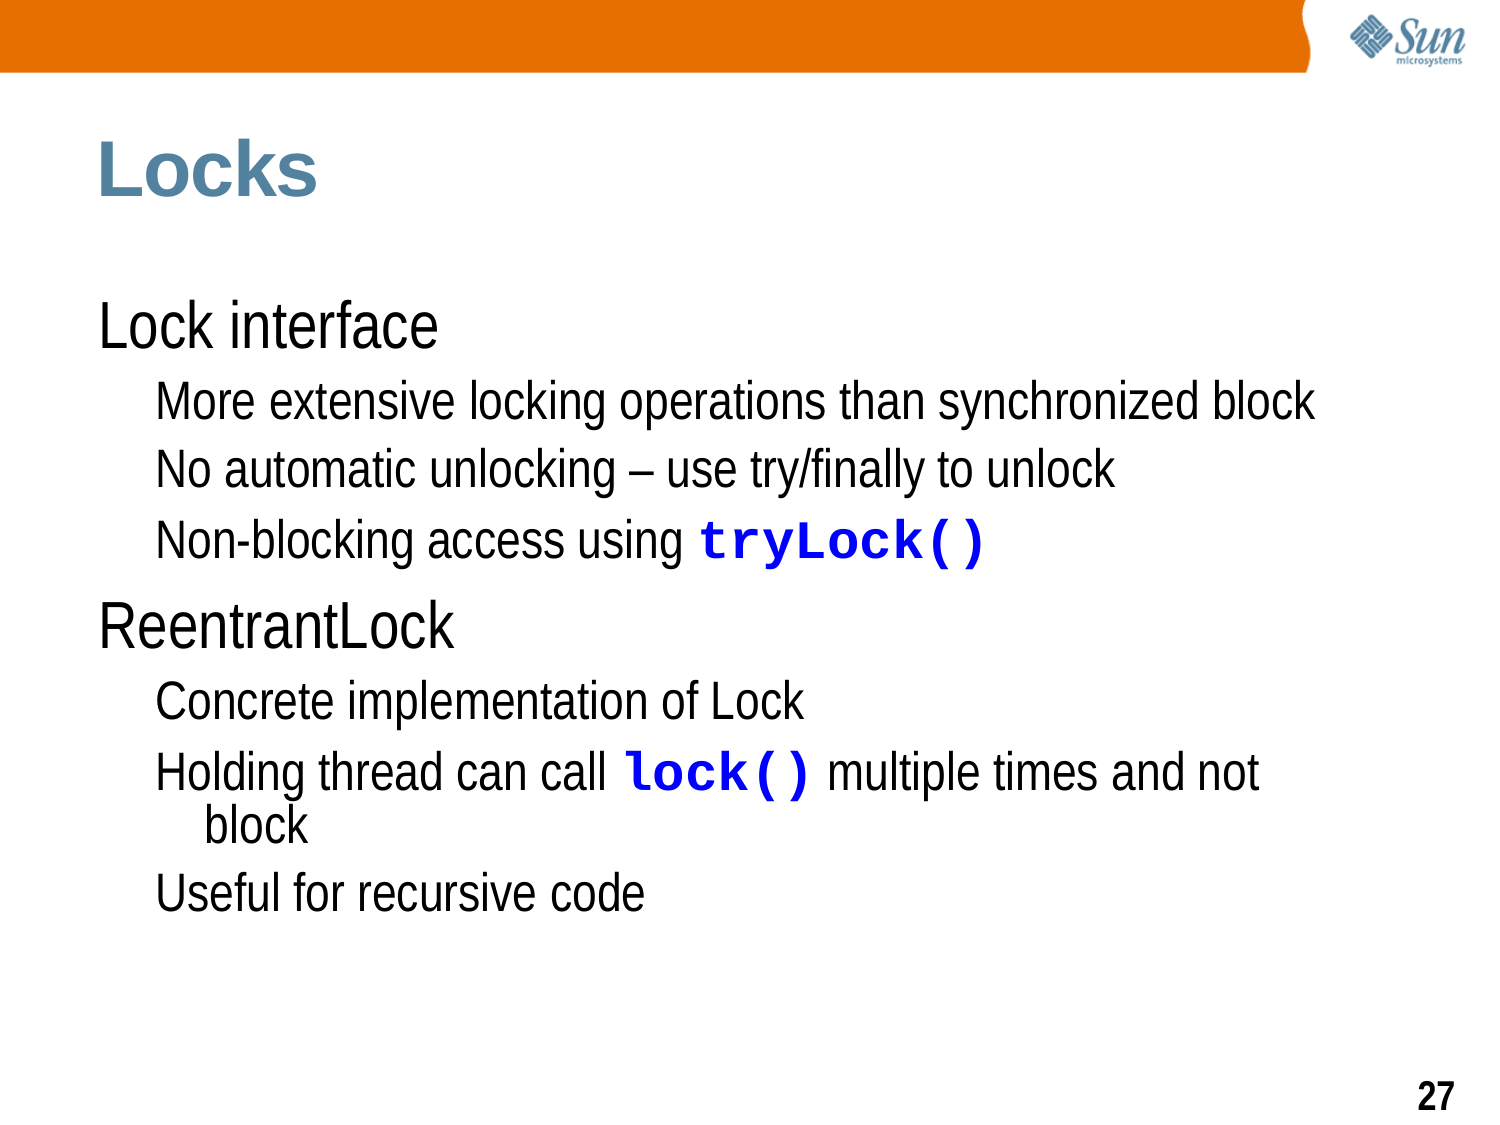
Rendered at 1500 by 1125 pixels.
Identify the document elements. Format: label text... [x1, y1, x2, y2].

picture [0, 0, 1500, 75]
list Lock interface More extensive locking operations than synchronized block No automatic unlocking – use try/finally to unlock Non-blocking access using tryLock() ReentrantLock Concrete implementation of Lock Holding thread can call lock() multiple times and not block Useful for recursive code [79, 296, 1360, 1125]
title Locks [96, 132, 1459, 274]
